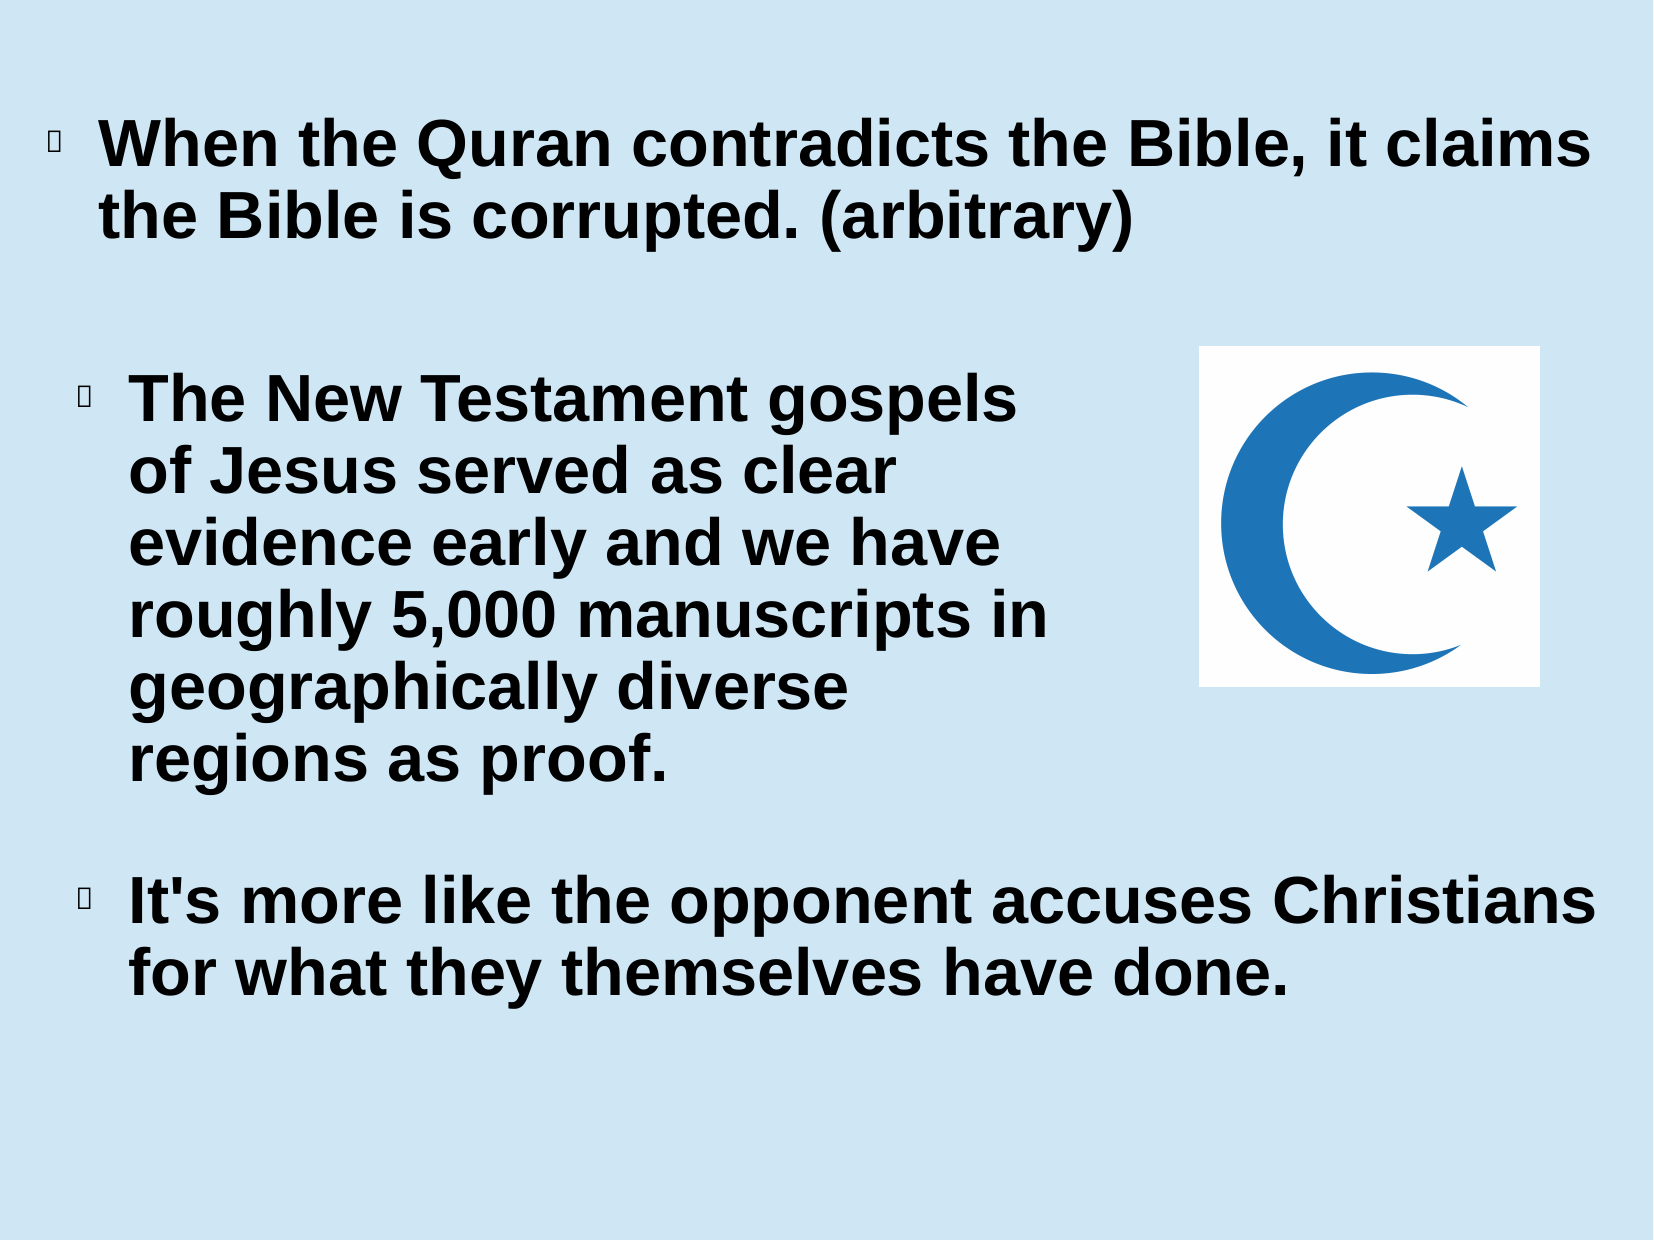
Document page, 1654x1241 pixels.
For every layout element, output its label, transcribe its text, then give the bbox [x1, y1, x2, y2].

picture [1199, 346, 1540, 687]
list It's more like the opponent accuses Christians for what they themselves have done. [57, 865, 1631, 1087]
list When the Quran contradicts the Bible, it claims the Bible is corrupted. (arbitrary) [27, 109, 1601, 268]
list The New Testament gospels of Jesus served as clear evidence early and we have roughly 5,000 manuscripts in geographically diverse regions as proof. [57, 363, 1098, 802]
